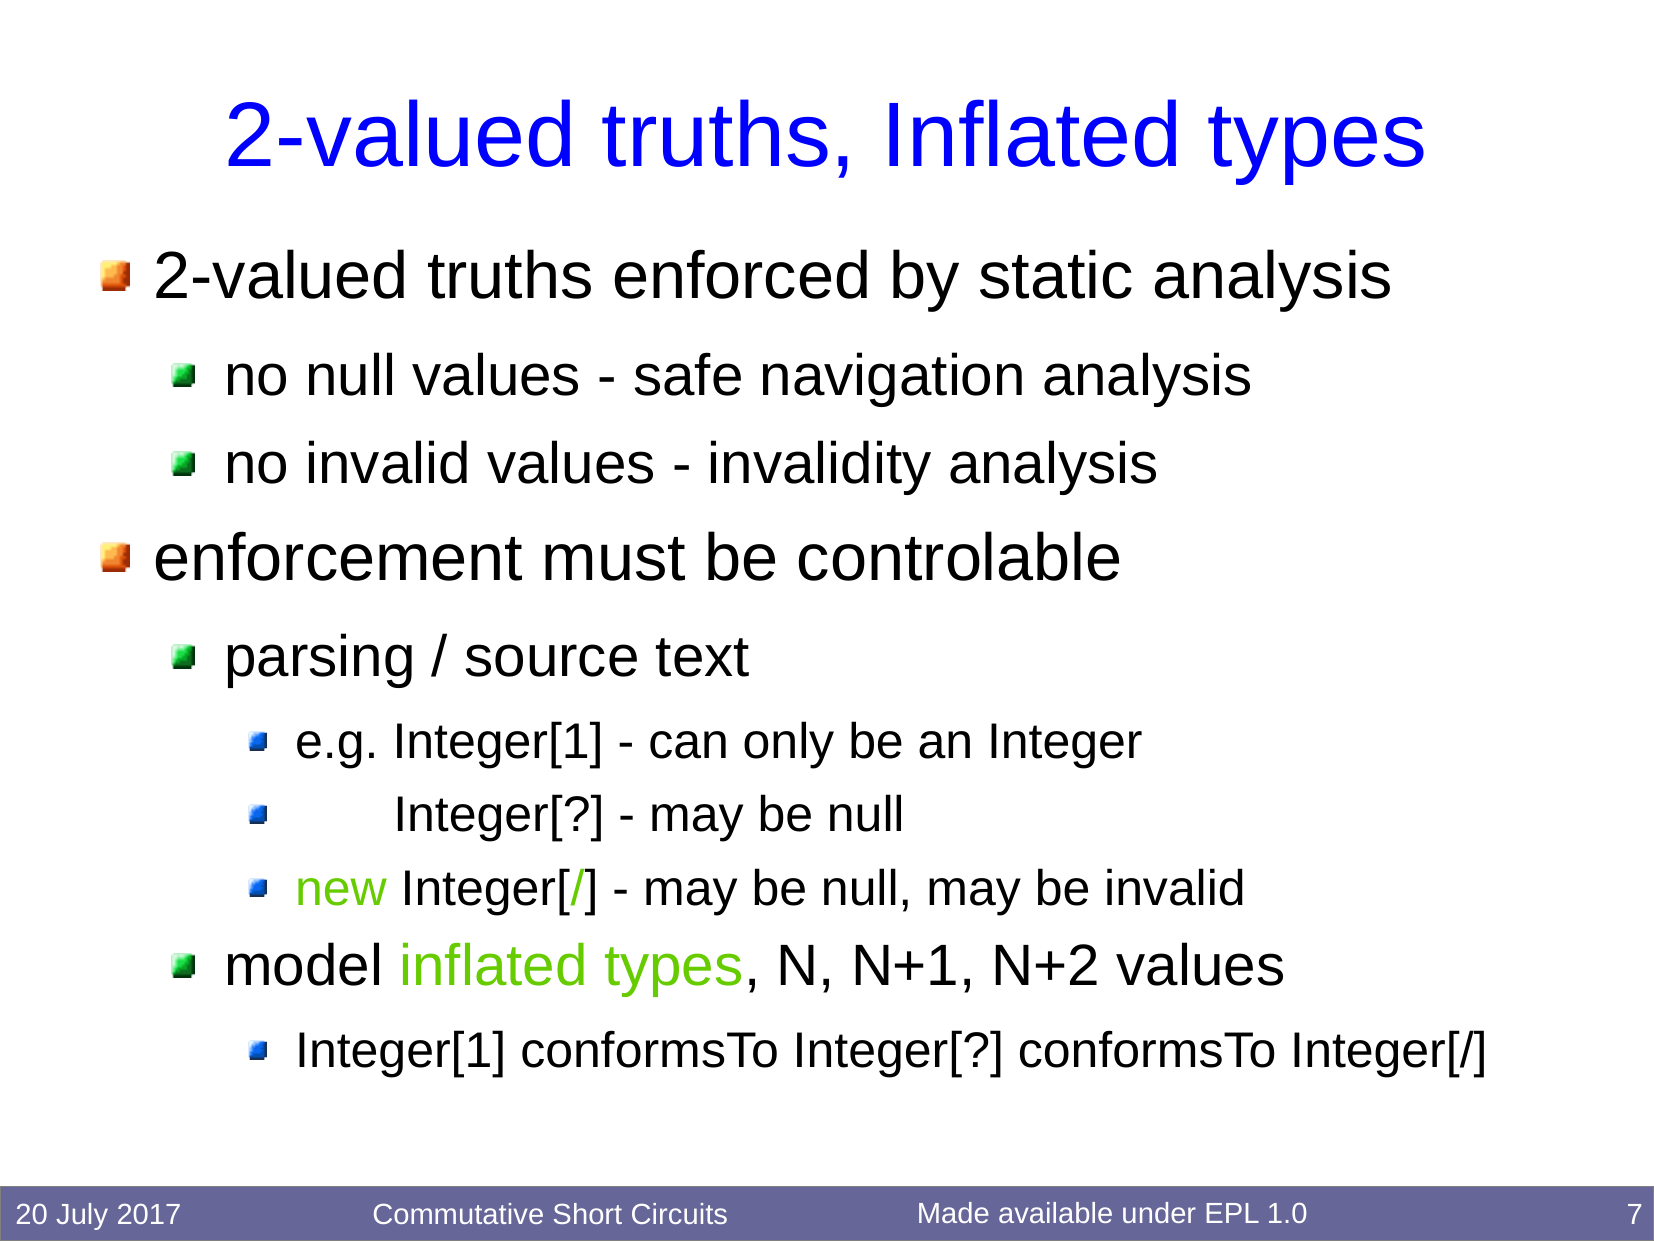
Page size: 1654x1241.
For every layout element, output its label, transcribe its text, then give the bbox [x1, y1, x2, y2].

title 2-valued truths, Inflated types [82, 49, 1571, 221]
list 2-valued truths enforced by static analysis no null values - safe navigation analysis no invalid values - invalidity analysis enforcement must be controlable parsing / source text e.g. Integer[1] - can only be an Integer Integer[?] - may be null new Integer[/] - may be null, may be invalid model inflated types, N, N+1, N+2 values Integer[1] conformsTo Integer[?] conformsTo Integer[/] [82, 238, 1571, 1136]
